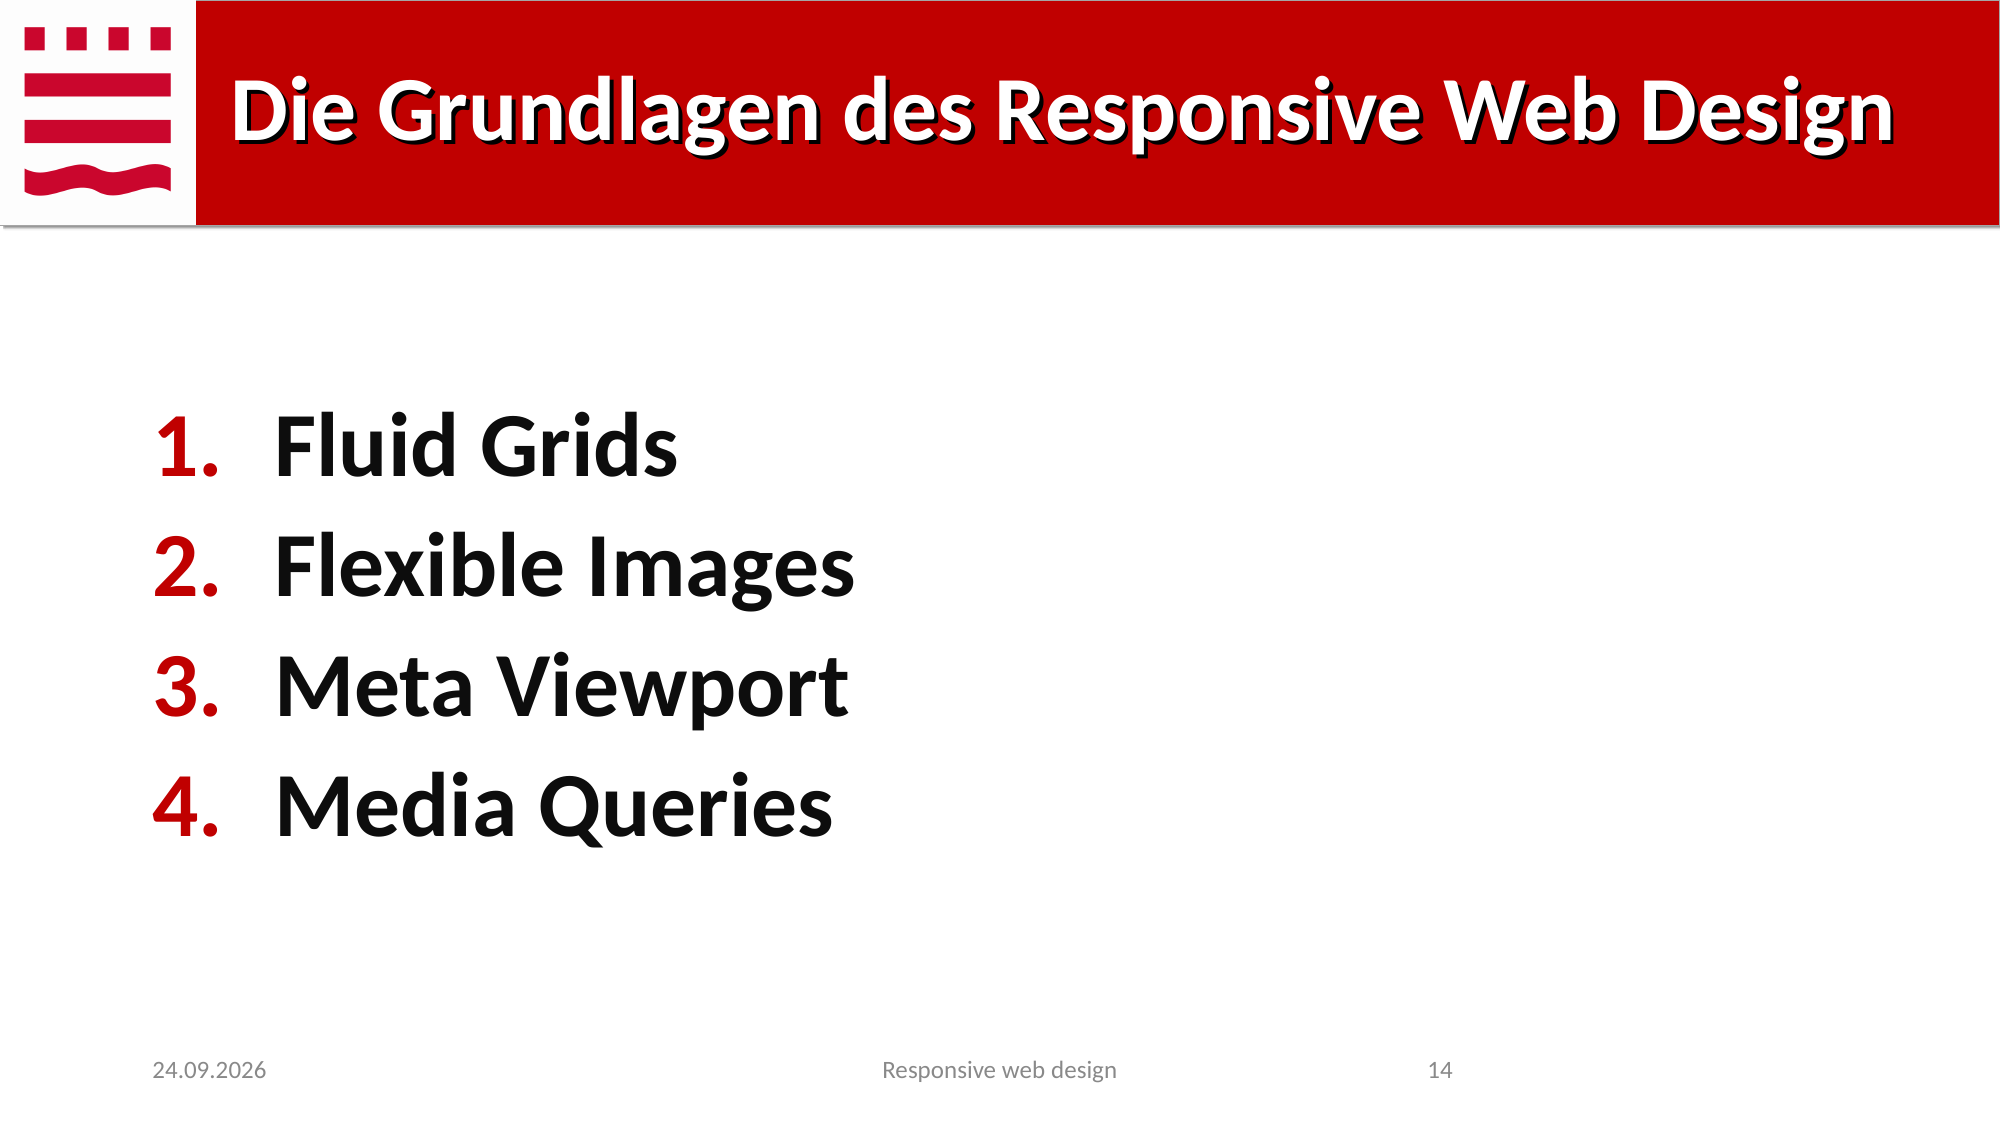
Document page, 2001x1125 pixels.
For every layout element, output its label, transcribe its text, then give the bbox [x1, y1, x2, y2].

text_box 2017/4/30 [137, 1042, 588, 1103]
text_box Responsive web design [662, 1042, 1338, 1103]
list Fluid Grids Flexible Images Meta Viewport Media Queries [137, 299, 1863, 1014]
picture [0, 0, 196, 225]
text_box [1412, 1042, 1863, 1103]
text_box Die Grundlagen des Responsive Web Design [196, 0, 2000, 225]
